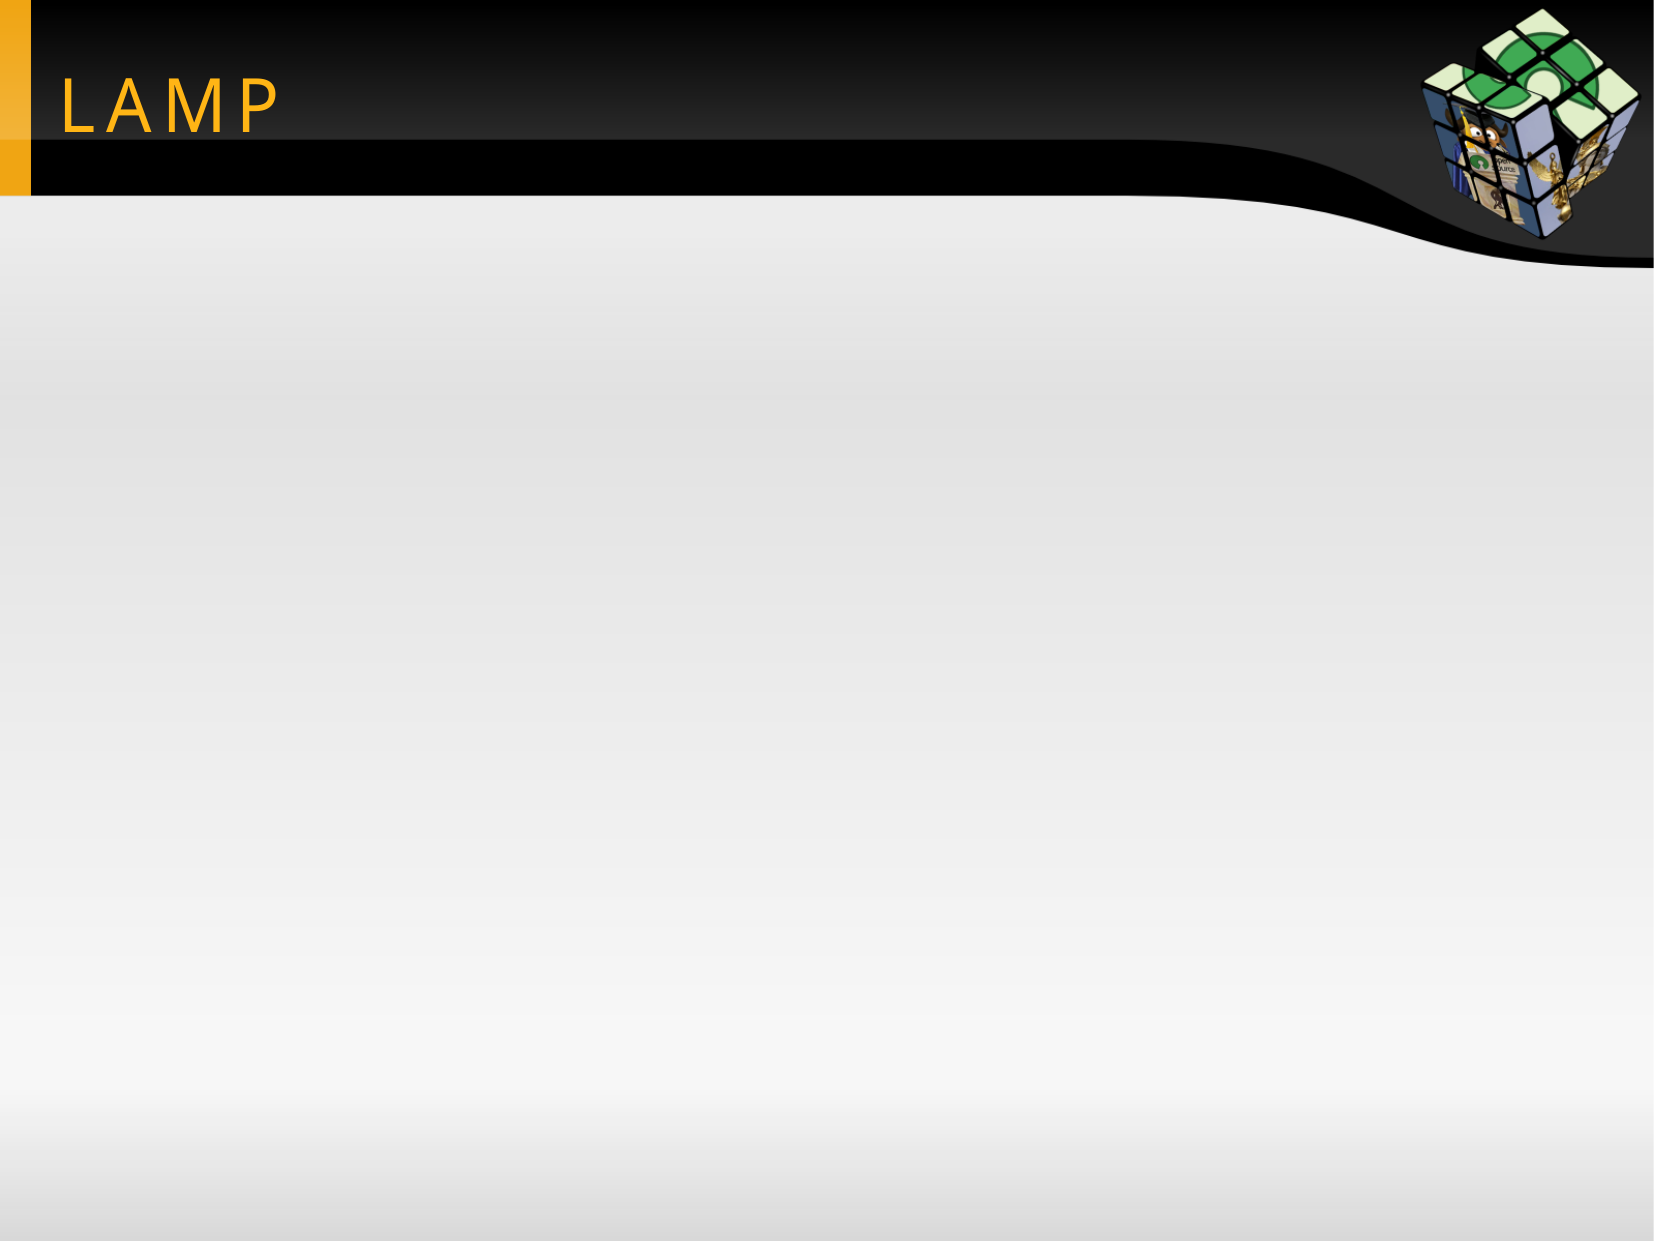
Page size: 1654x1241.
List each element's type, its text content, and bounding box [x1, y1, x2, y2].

picture [0, 0, 1654, 1241]
title LAMP [59, 29, 1270, 178]
